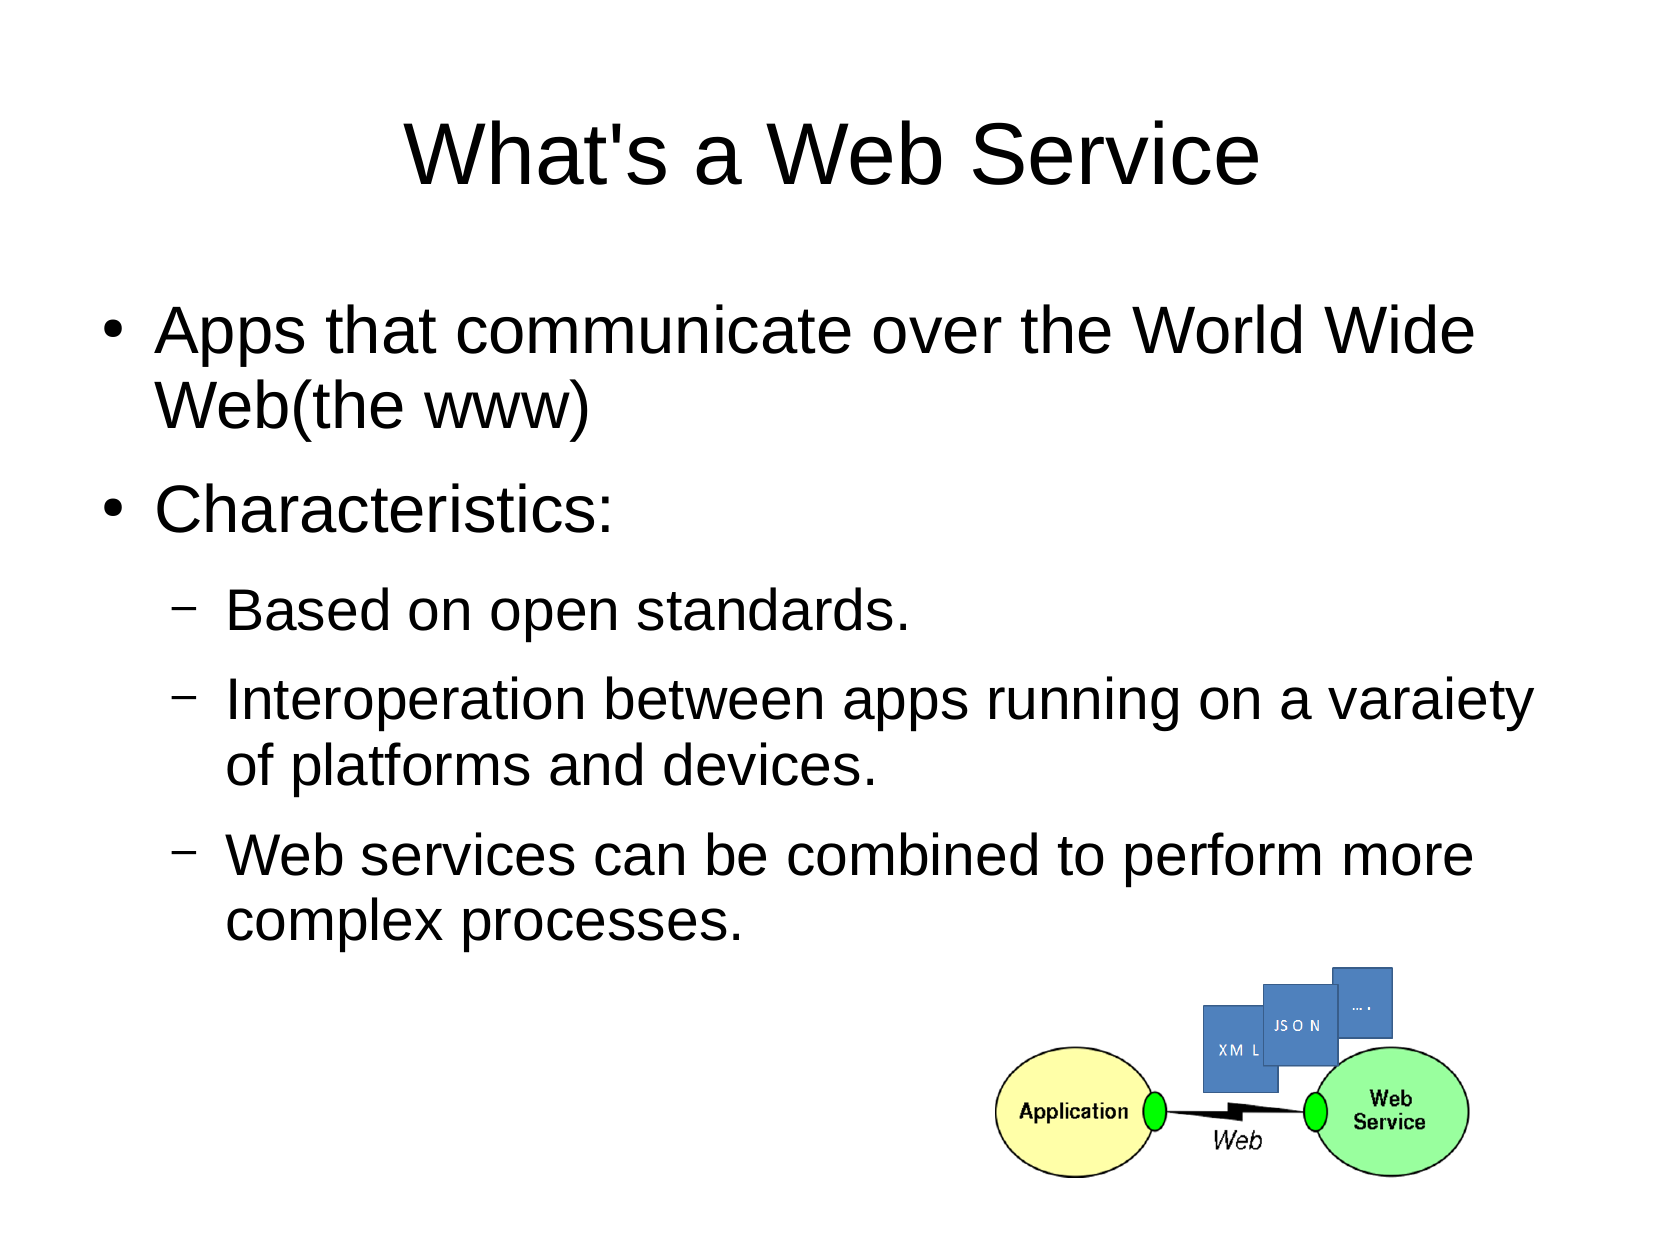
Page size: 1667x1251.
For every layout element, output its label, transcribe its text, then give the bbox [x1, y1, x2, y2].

title What's a Web Service [83, 49, 1584, 259]
picture [983, 951, 1477, 1193]
list Apps that communicate over the World Wide Web(the www) Characteristics: Based on open standards. Interoperation between apps running on a varaiety of platforms and devices. Web services can be combined to perform more complex processes. [83, 292, 1584, 1018]
